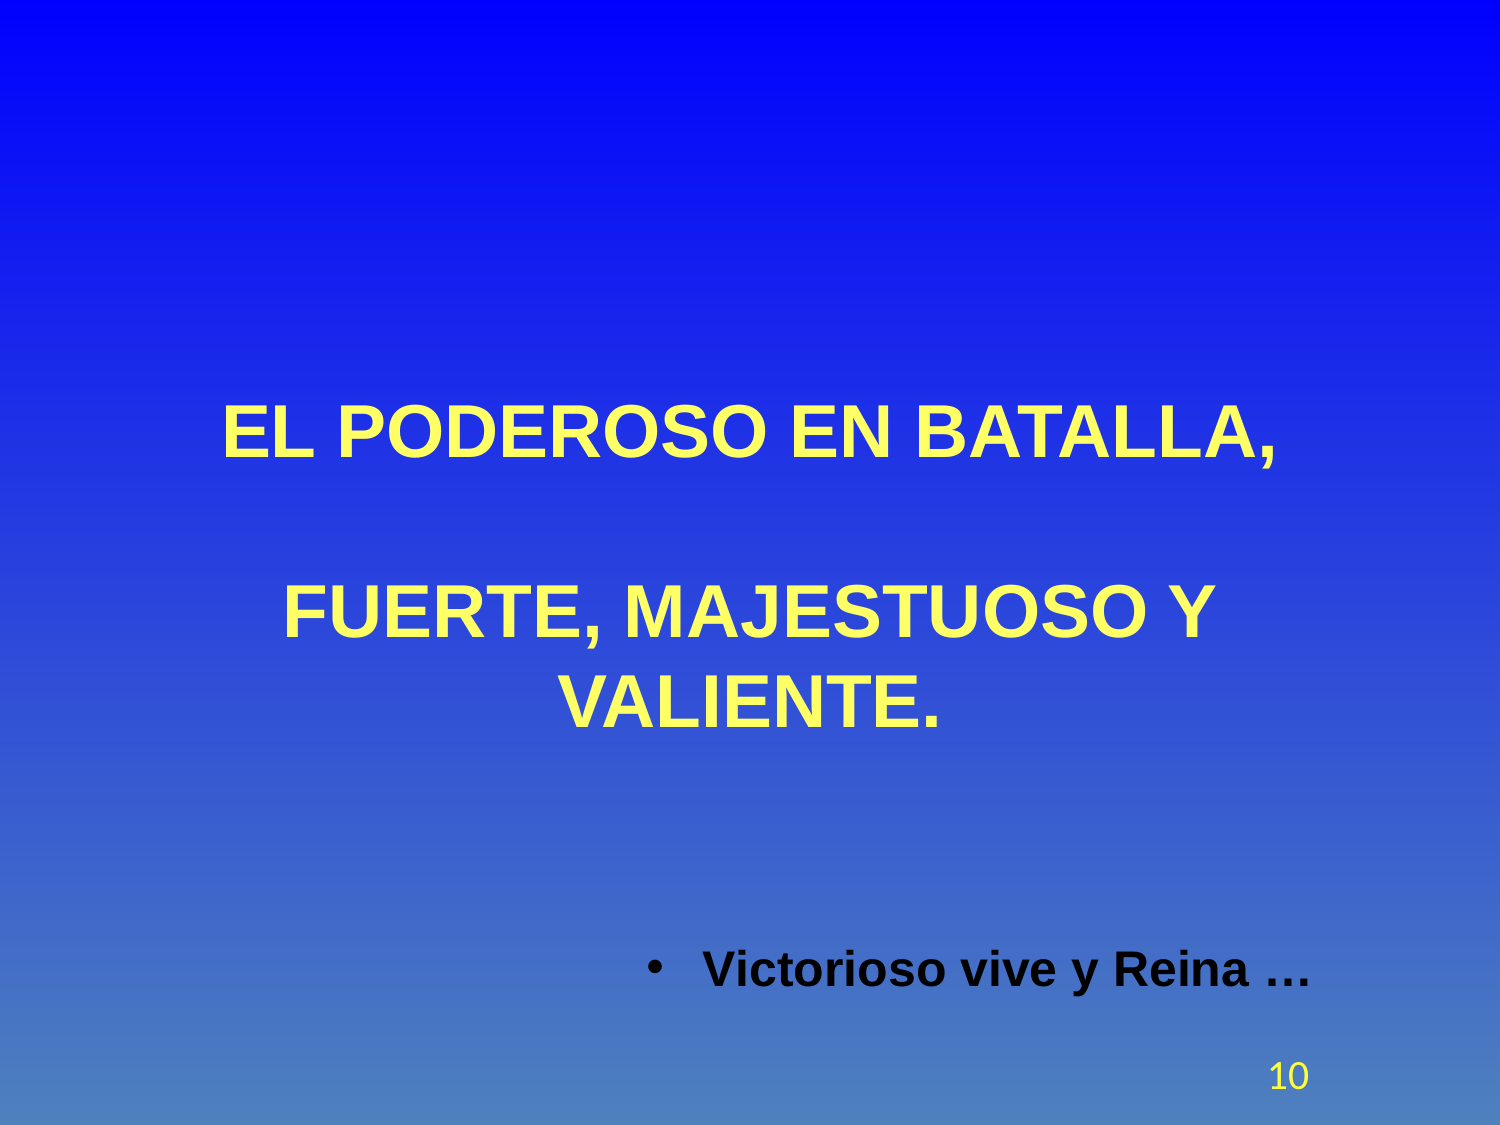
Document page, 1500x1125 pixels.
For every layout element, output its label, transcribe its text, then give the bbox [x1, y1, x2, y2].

text_box Victorioso vive y Reina … [616, 928, 1329, 1012]
text_box <número> [974, 1042, 1325, 1103]
title EL PODEROSO EN BATALLA, FUERTE, MAJESTUOSO Y VALIENTE. [75, 468, 1426, 657]
